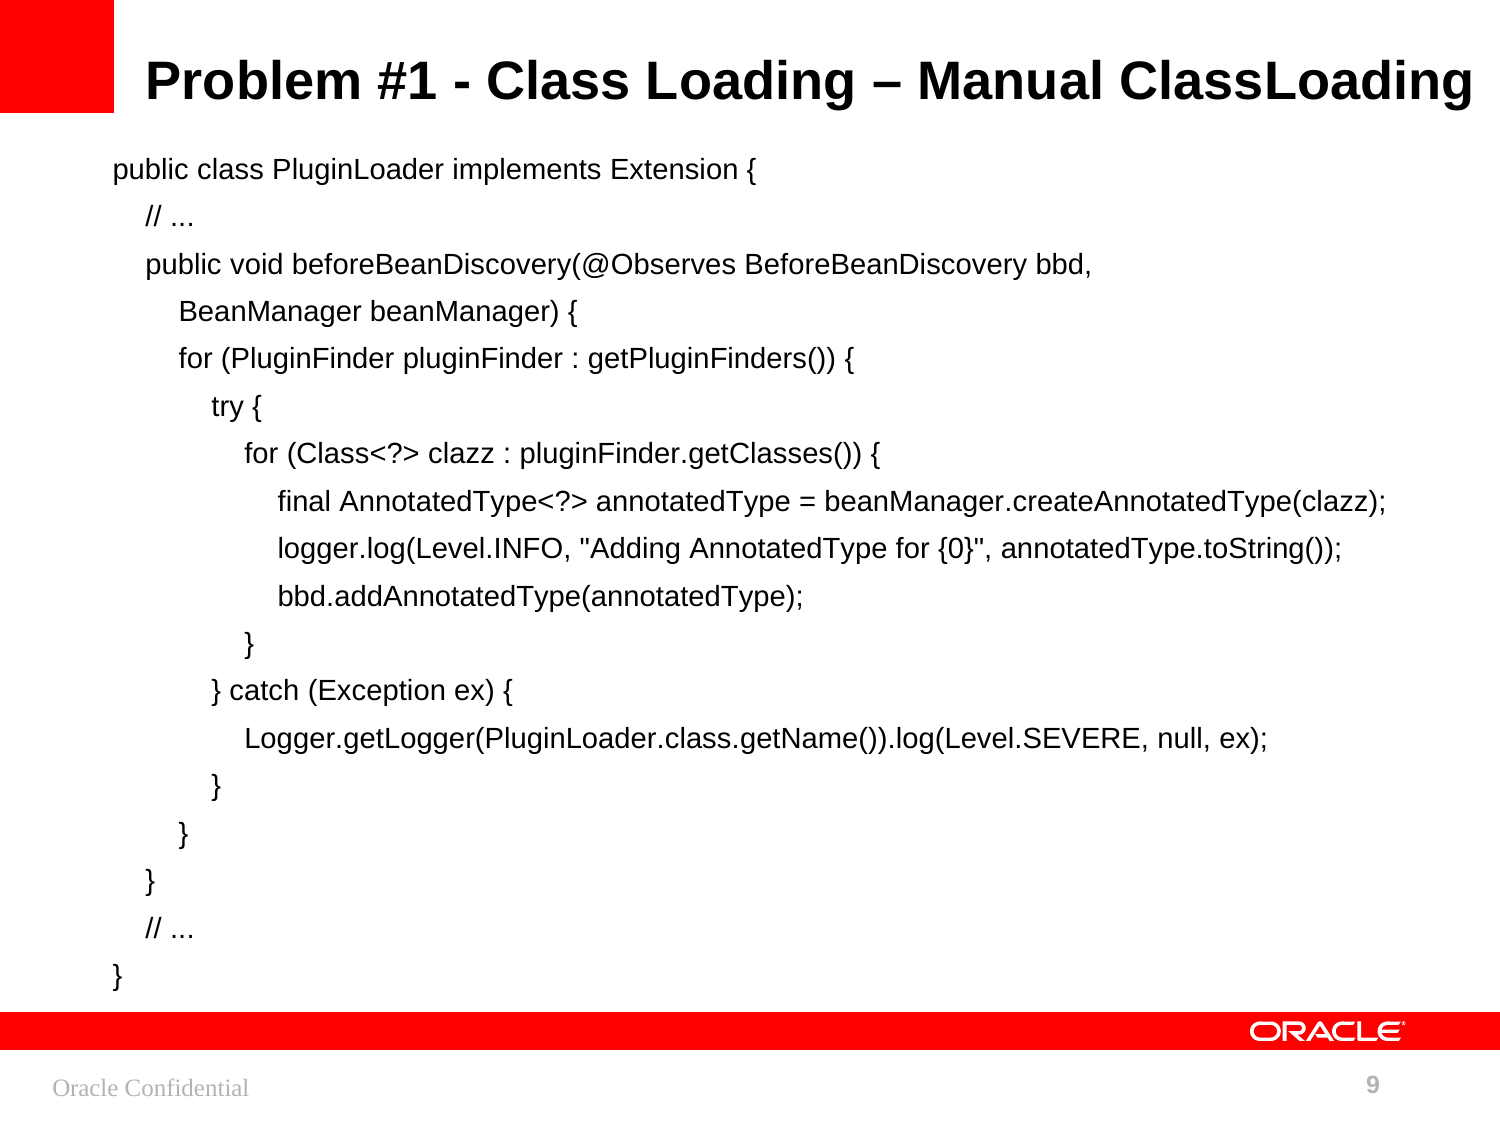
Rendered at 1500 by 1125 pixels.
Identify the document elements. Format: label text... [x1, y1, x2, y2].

picture [0, 1012, 1500, 1050]
title Problem #1 - Class Loading – Manual ClassLoading [145, 45, 1500, 188]
picture [0, 0, 114, 113]
list public class PluginLoader implements Extension { // ... public void beforeBeanDiscovery(@Observes BeforeBeanDiscovery bbd, BeanManager beanManager) { for (PluginFinder pluginFinder : getPluginFinders()) { try { for (Class<?> clazz : pluginFinder.getClasses()) { final AnnotatedType<?> annotatedType = beanManager.createAnnotatedType(clazz); logger.log(Level.INFO, "Adding AnnotatedType for {0}", annotatedType.toString()); bbd.addAnnotatedType(annotatedType); } } catch (Exception ex) { Logger.getLogger(PluginLoader.class.getName()).log(Level.SEVERE, null, ex); } } } // ... } [112, 150, 1426, 992]
